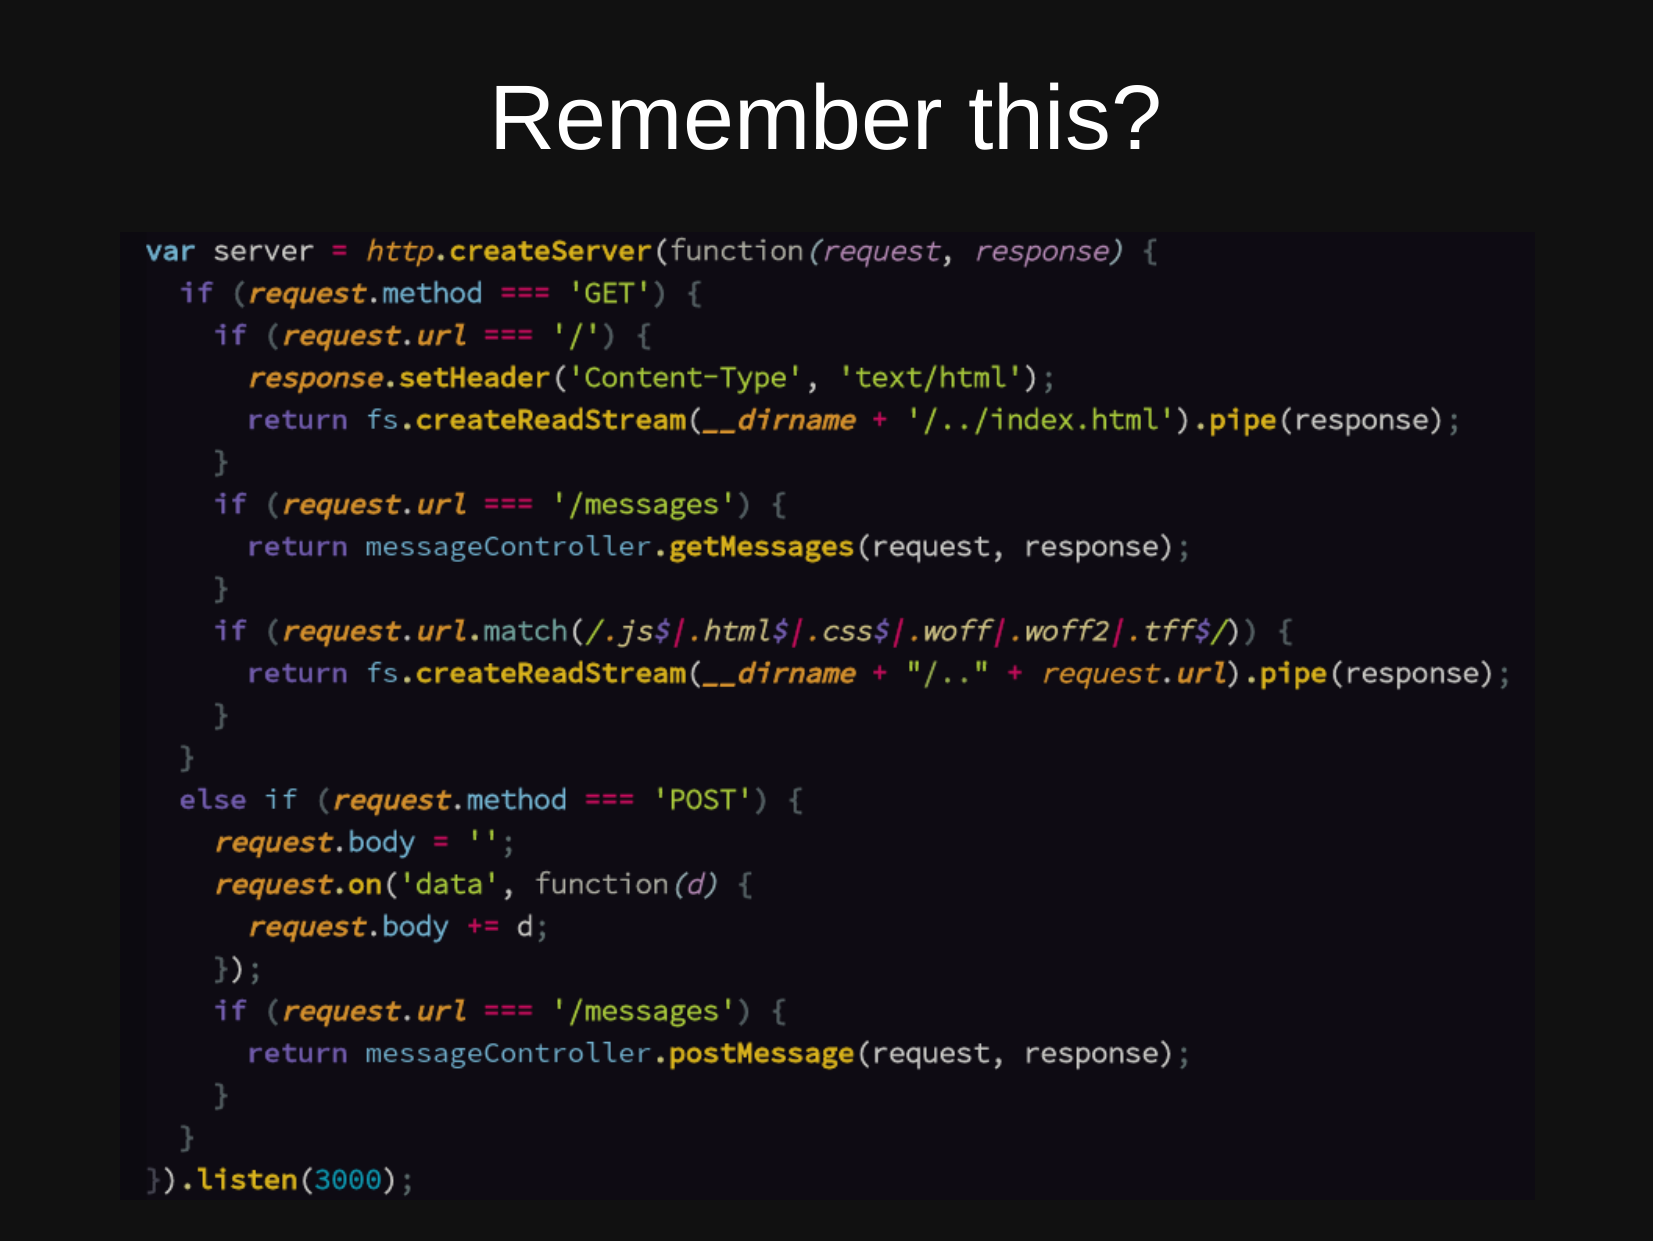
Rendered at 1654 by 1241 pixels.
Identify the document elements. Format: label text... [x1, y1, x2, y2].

picture [120, 232, 1535, 1201]
title Remember this? [82, 13, 1571, 222]
